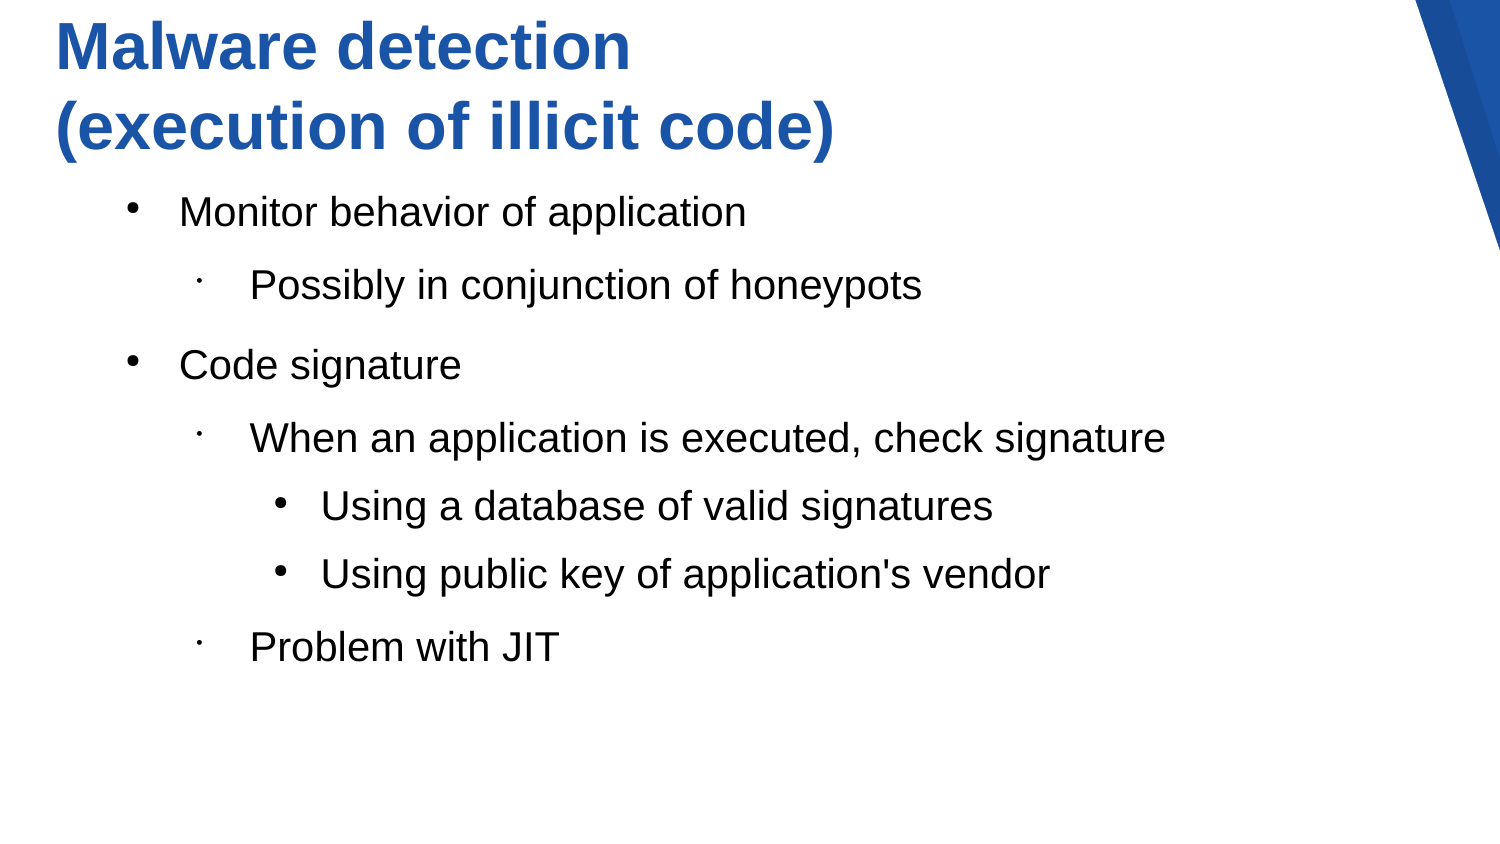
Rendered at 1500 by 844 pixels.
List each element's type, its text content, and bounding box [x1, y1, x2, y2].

title Malware detection (execution of illicit code) [40, 110, 1231, 178]
list Monitor behavior of application Possibly in conjunction of honeypots Code signature When an application is executed, check signature Using a database of valid signatures Using public key of application's vendor Problem with JIT [92, 169, 1411, 736]
